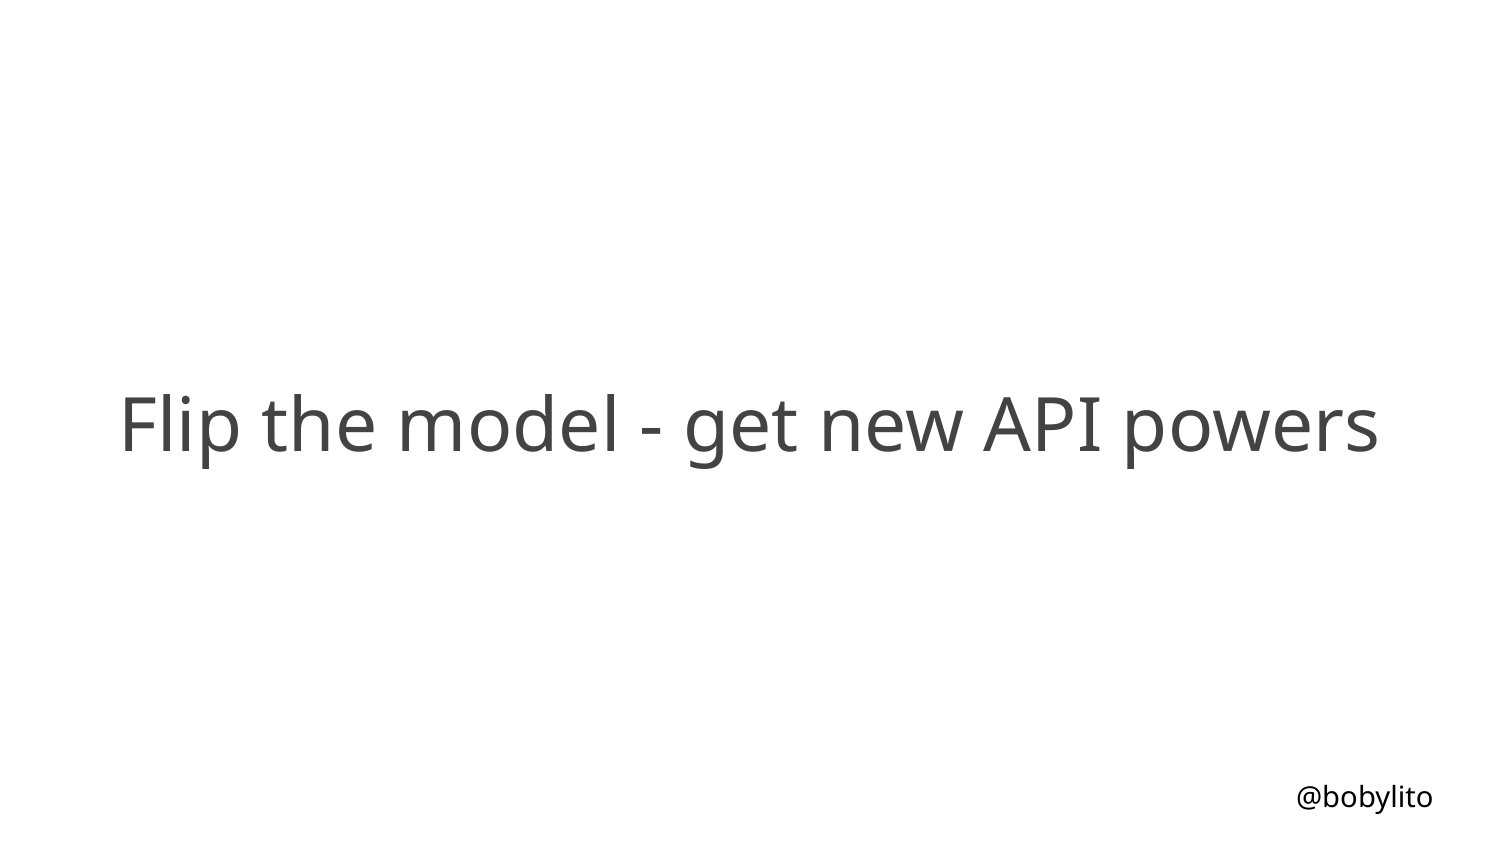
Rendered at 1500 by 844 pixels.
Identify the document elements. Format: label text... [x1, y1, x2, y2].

title Flip the model - get new API powers [51, 352, 1449, 491]
